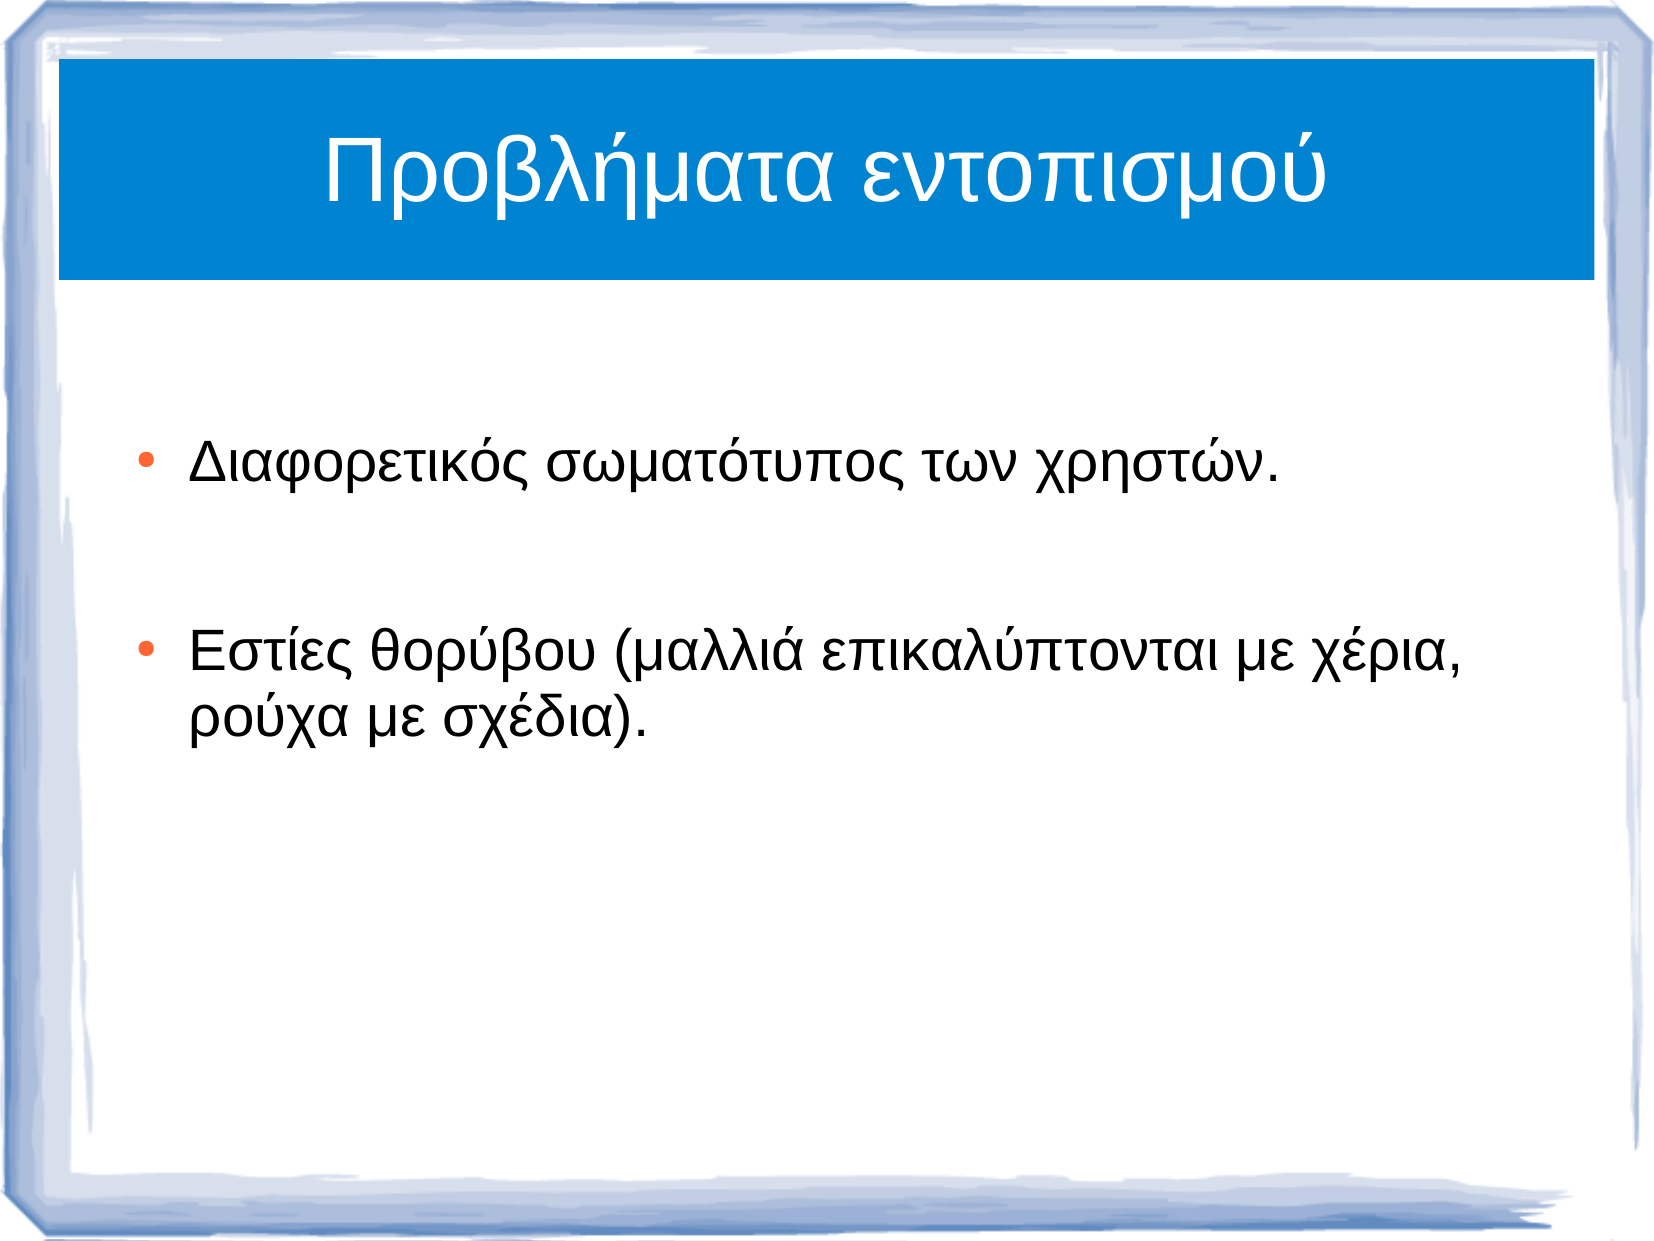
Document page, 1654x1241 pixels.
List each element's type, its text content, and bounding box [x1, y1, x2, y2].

picture [0, 0, 1654, 1241]
list Διαφορετικός σωματότυπος των χρηστών. Εστίες θορύβου (μαλλιά επικαλύπτονται με χέρια, ρούχα με σχέδια). [118, 324, 1571, 1004]
title Προβλήματα εντοπισμού [59, 59, 1595, 280]
